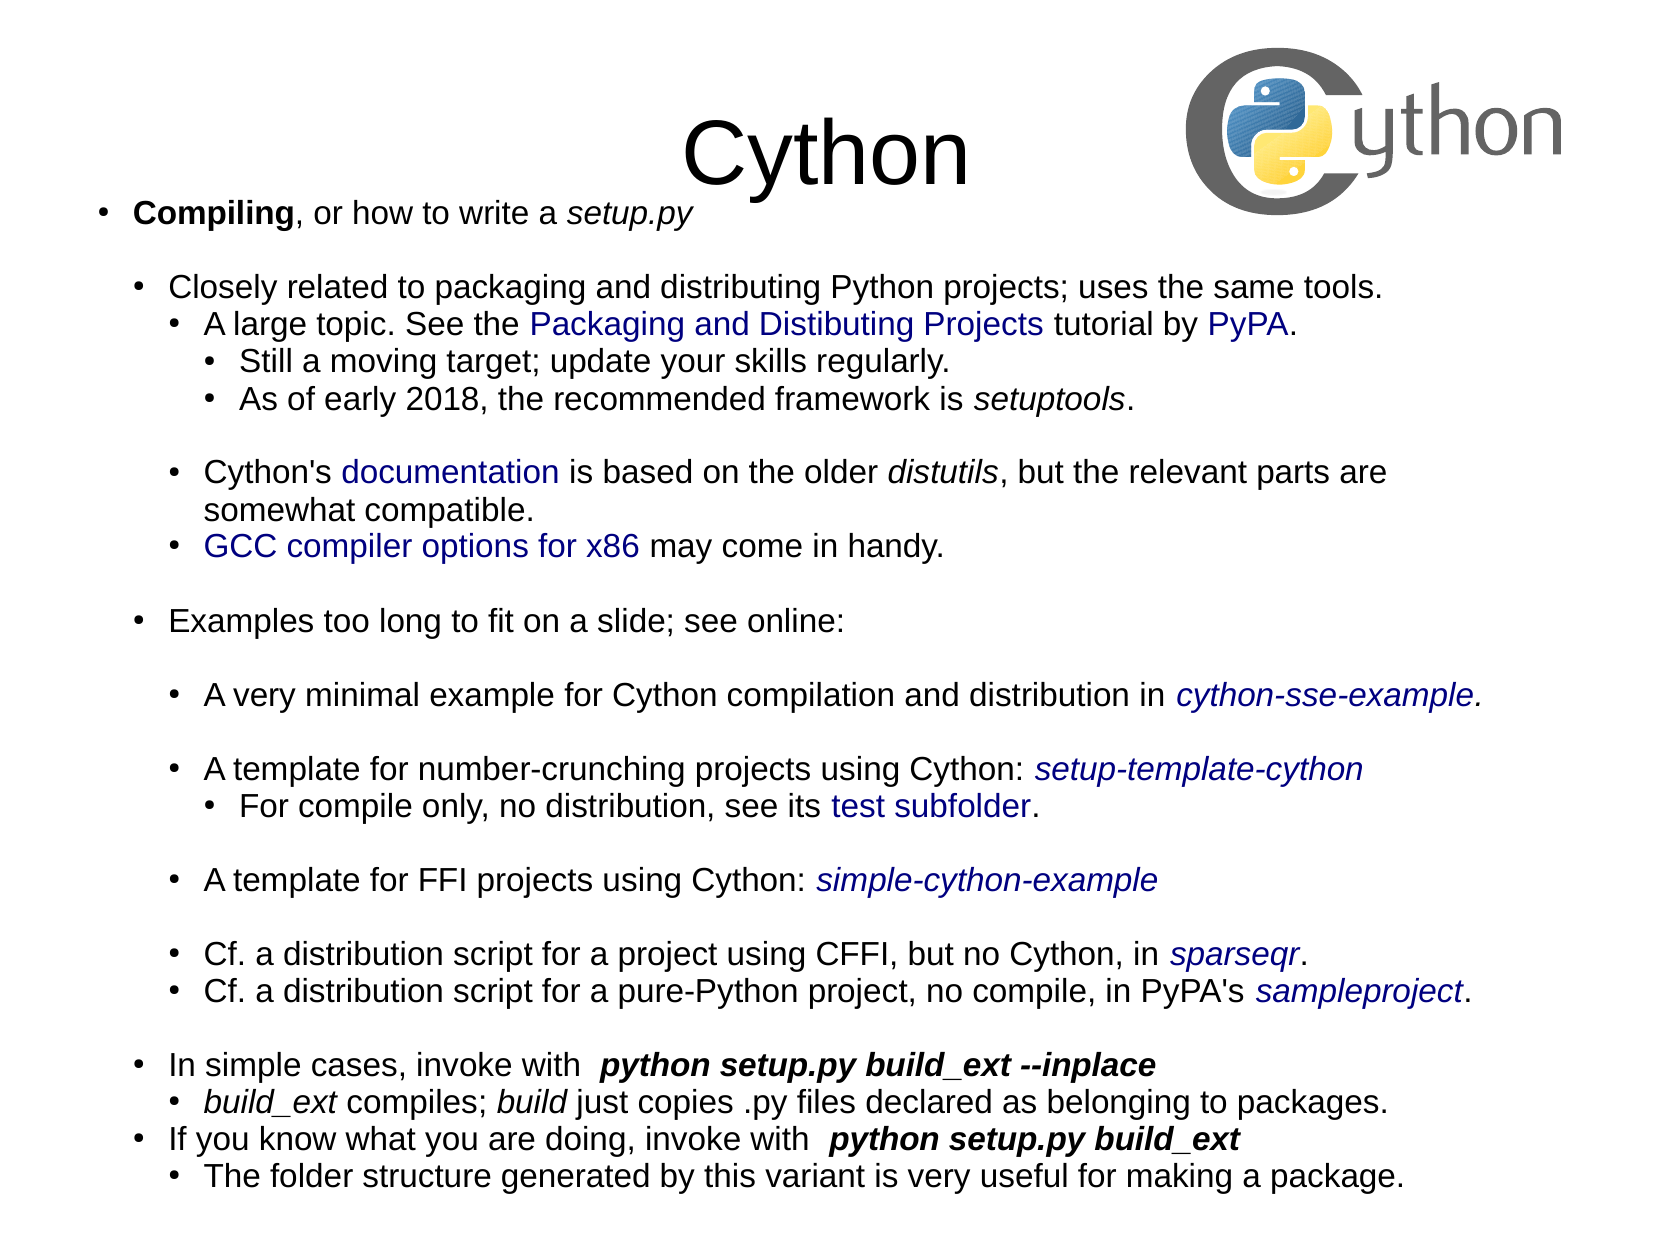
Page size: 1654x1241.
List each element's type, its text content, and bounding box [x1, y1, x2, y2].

title Cython [1561, 49, 1571, 257]
text_box Compiling, or how to write a setup.py Closely related to packaging and distributing Python projects; uses the same tools. A large topic. See the Packaging and Distibuting Projects tutorial by PyPA. Still a moving target; update your skills regularly. As of early 2018, the recommended framework is setuptools. Cython's documentation is based on the older distutils, but the relevant parts are somewhat compatible. GCC compiler options for x86 may come in handy. Examples too long to fit on a slide; see online: A very minimal example for Cython compilation and distribution in cython-sse-example. A template for number-crunching projects using Cython: setup-template-cython For compile only, no distribution, see its test subfolder. A template for FFI projects using Cython: simple-cython-example Cf. a distribution script for a project using CFFI, but no Cython, in sparseqr. Cf. a distribution script for a pure-Python project, no compile, in PyPA's sampleproject. In simple cases, invoke with python setup.py build_ext --inplace build_ext compiles; build just copies .py files declared as belonging to packages. If you know what you are doing, invoke with python setup.py build_ext The folder structure generated by this variant is very useful for making a package. [82, 187, 1561, 1215]
title Cython [82, 49, 1185, 187]
picture [1185, 47, 1561, 216]
